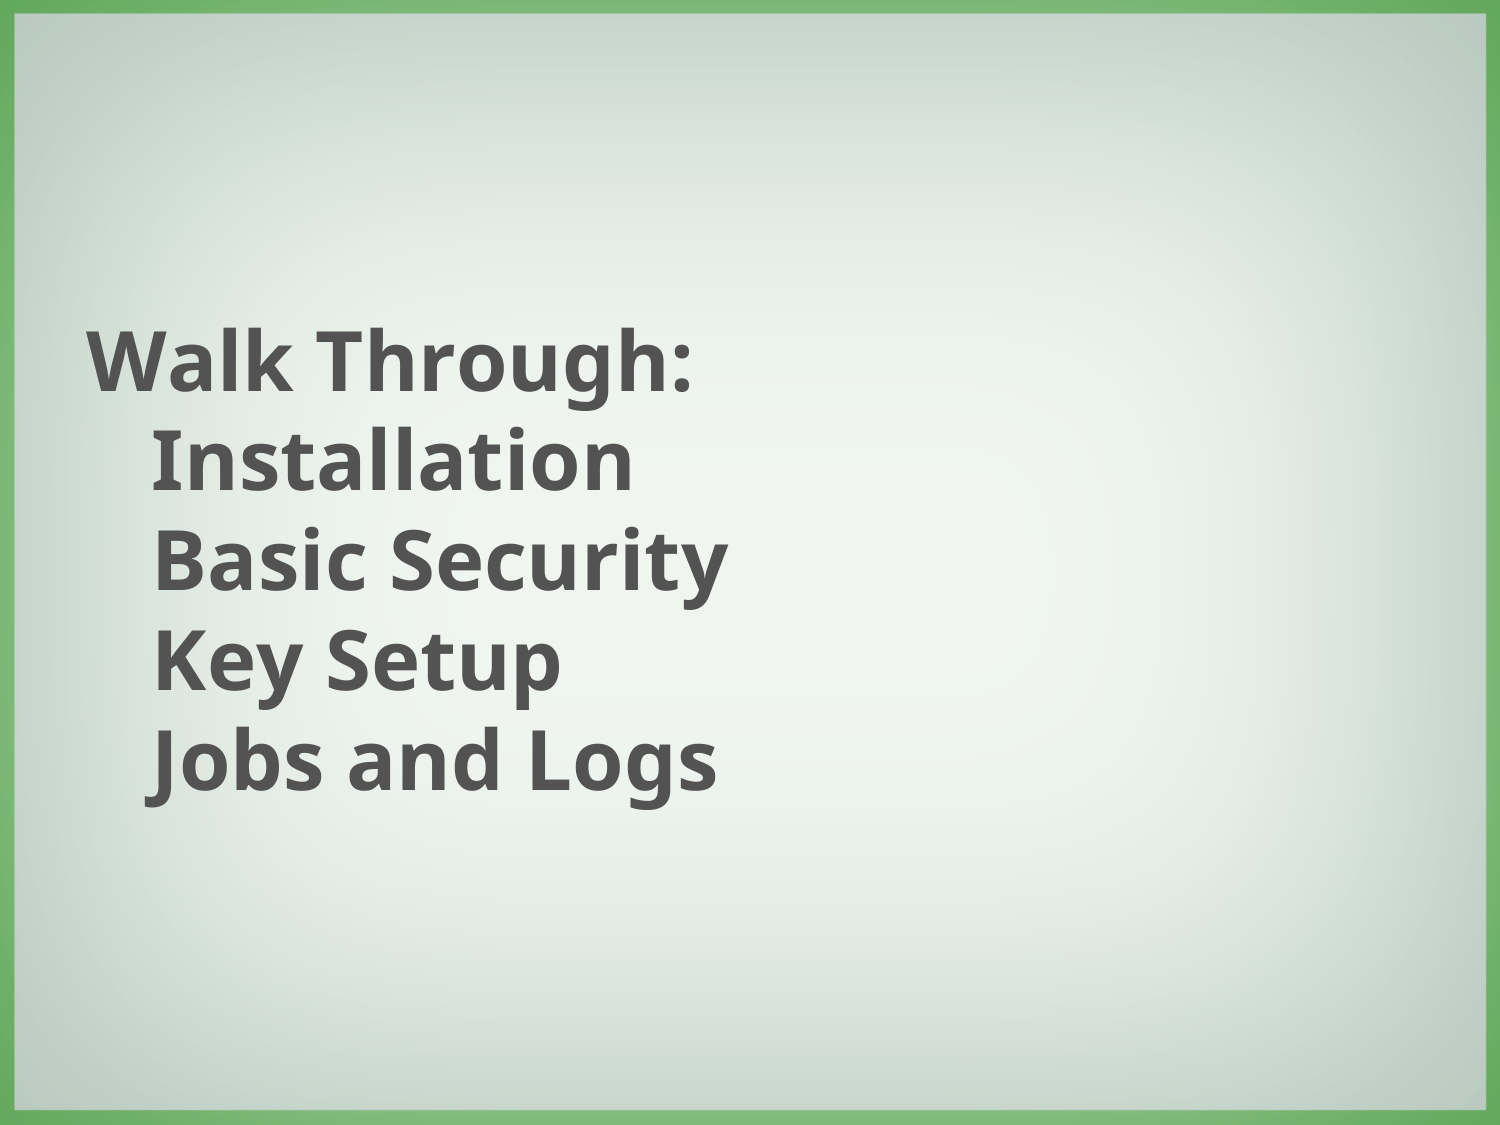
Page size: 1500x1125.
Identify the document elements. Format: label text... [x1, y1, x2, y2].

picture [0, 0, 1500, 1125]
title Walk Through: Installation Basic Security Key Setup Jobs and Logs [71, 300, 1474, 816]
